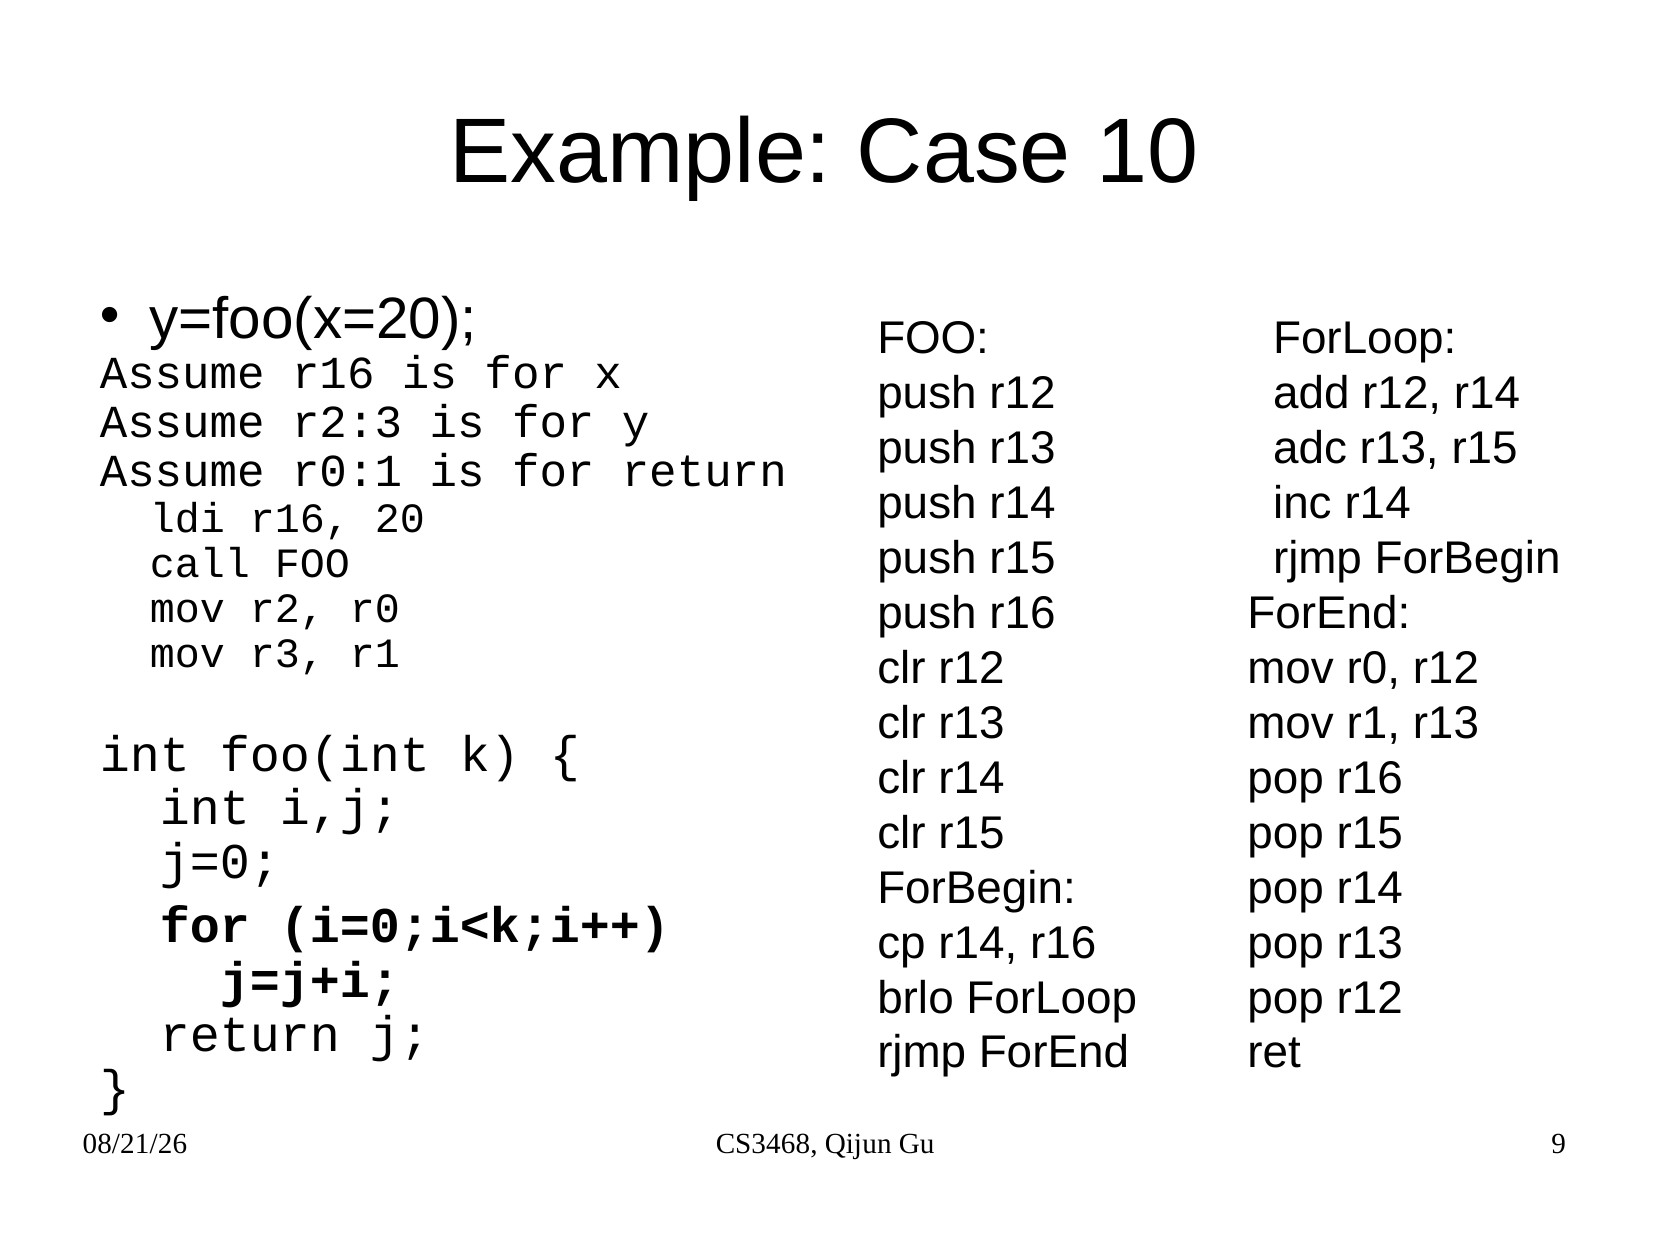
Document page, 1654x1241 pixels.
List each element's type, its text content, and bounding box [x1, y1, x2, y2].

text_box FOO: push r12 push r13 push r14 push r15 push r16 clr r12 clr r13 clr r14 clr r15 ForBegin: cp r14, r16 brlo ForLoop rjmp ForEnd [862, 300, 1232, 1088]
text_box ForLoop: add r12, r14 adc r13, r15 inc r14 rjmp ForBegin ForEnd: mov r0, r12 mov r1, r13 pop r16 pop r15 pop r14 pop r13 pop r12 ret [1232, 300, 1576, 1088]
list y=foo(x=20); Assume r16 is for x Assume r2:3 is for y Assume r0:1 is for return ldi r16, 20 call FOO mov r2, r0 mov r3, r1 int foo(int k) { int i,j; j=0; for (i=0;i<k;i++)‏ j=j+i; return j; } [82, 290, 807, 1111]
title Example: Case 10 [82, 49, 1567, 253]
